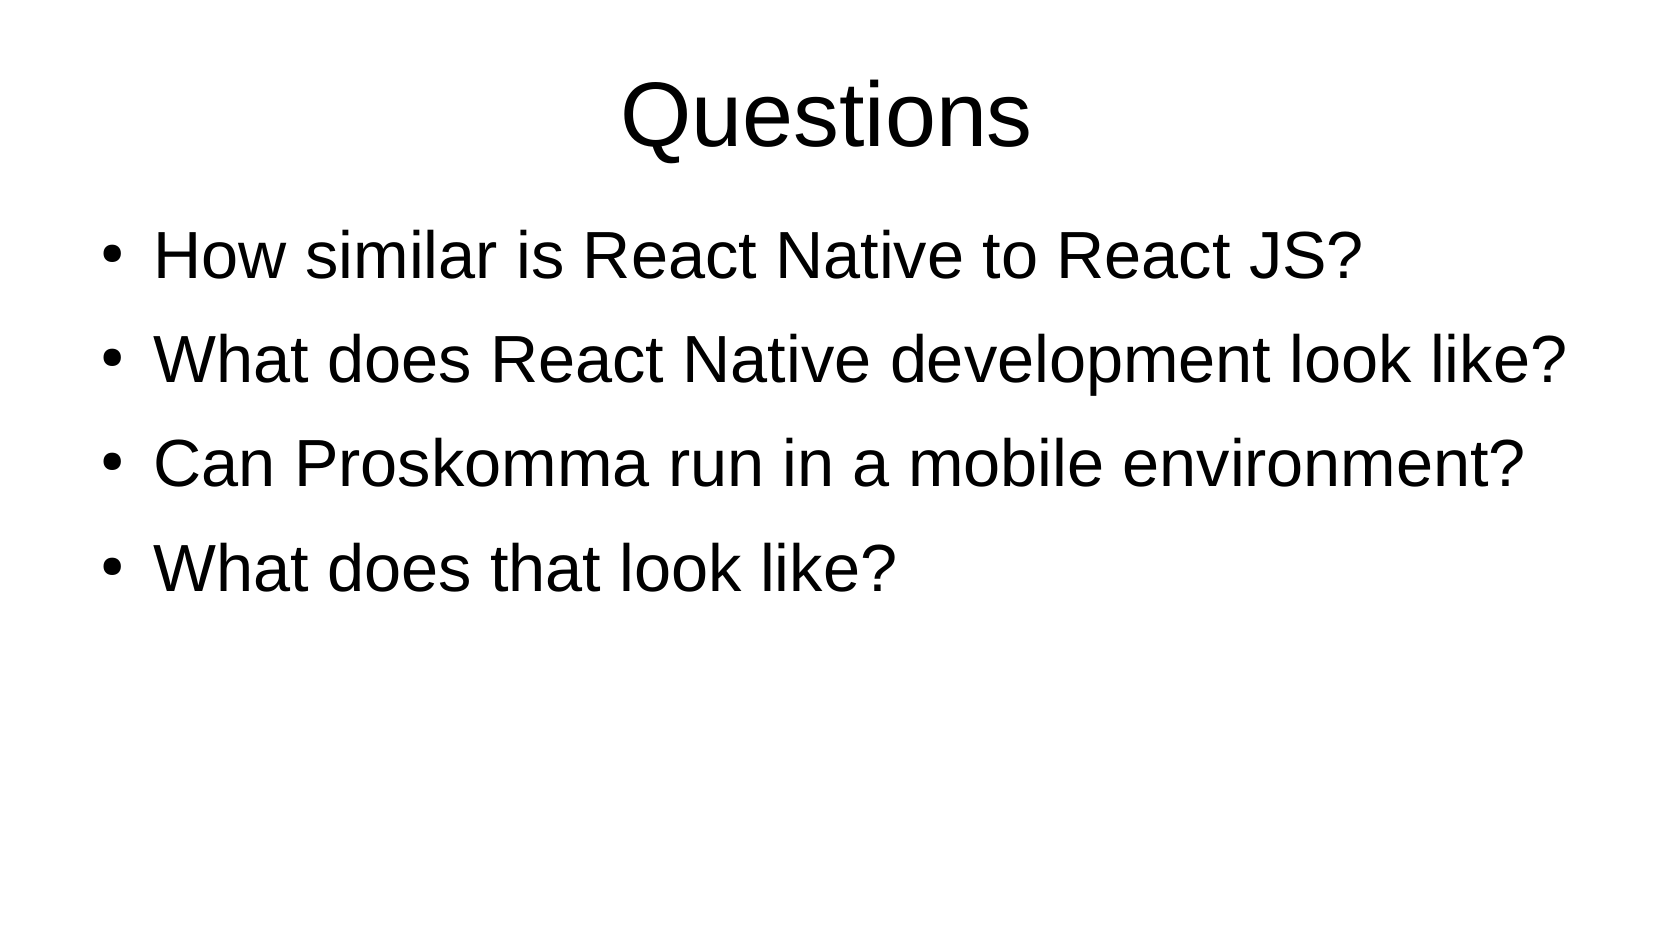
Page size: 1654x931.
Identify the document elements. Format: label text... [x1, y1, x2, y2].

list How similar is React Native to React JS? What does React Native development look like? Can Proskomma run in a mobile environment? What does that look like? [82, 217, 1571, 758]
title Questions [82, 37, 1571, 193]
